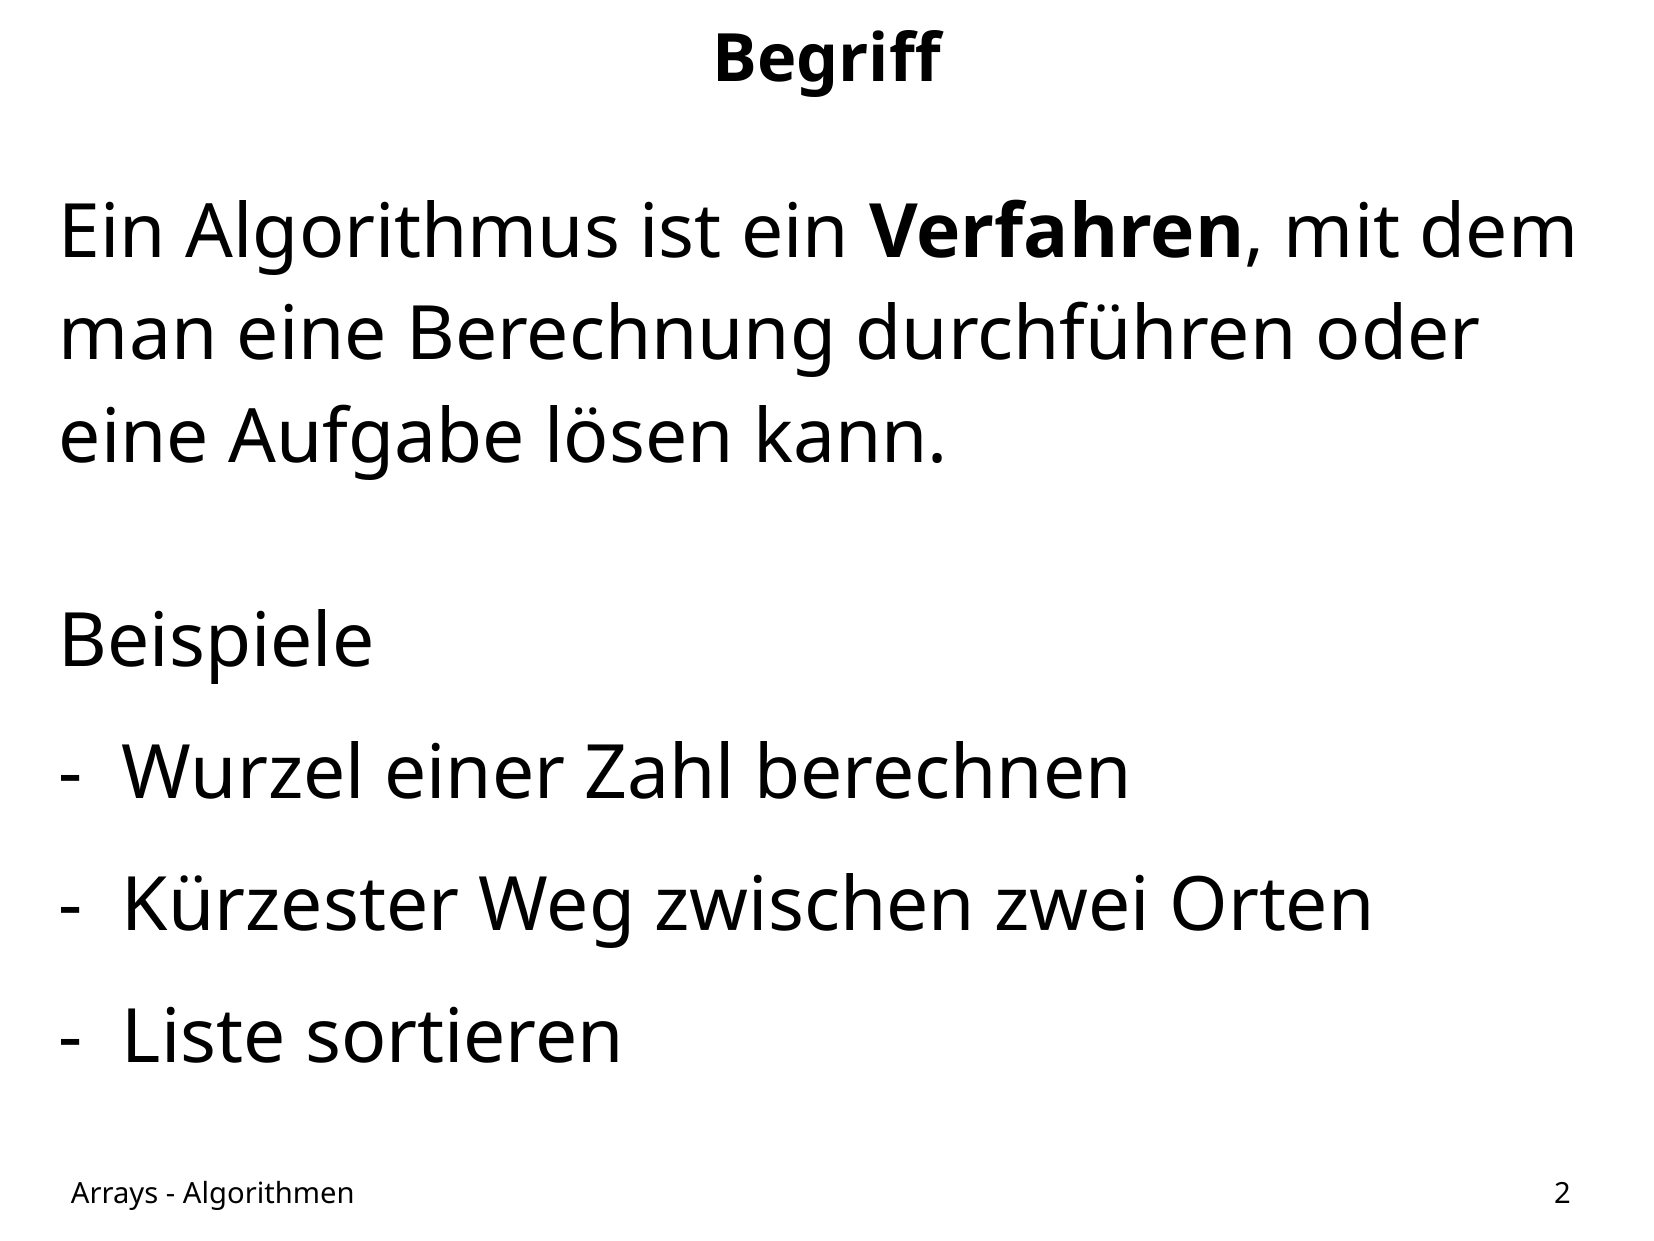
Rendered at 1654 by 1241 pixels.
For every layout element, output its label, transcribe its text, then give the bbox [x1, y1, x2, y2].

list Ein Algorithmus ist ein Verfahren, mit dem man eine Berechnung durchführen oder eine Aufgabe lösen kann. Beispiele - Wurzel einer Zahl berechnen - Kürzester Weg zwischen zwei Orten - Liste sortieren [59, 177, 1630, 1146]
title Begriff [0, 5, 1654, 107]
